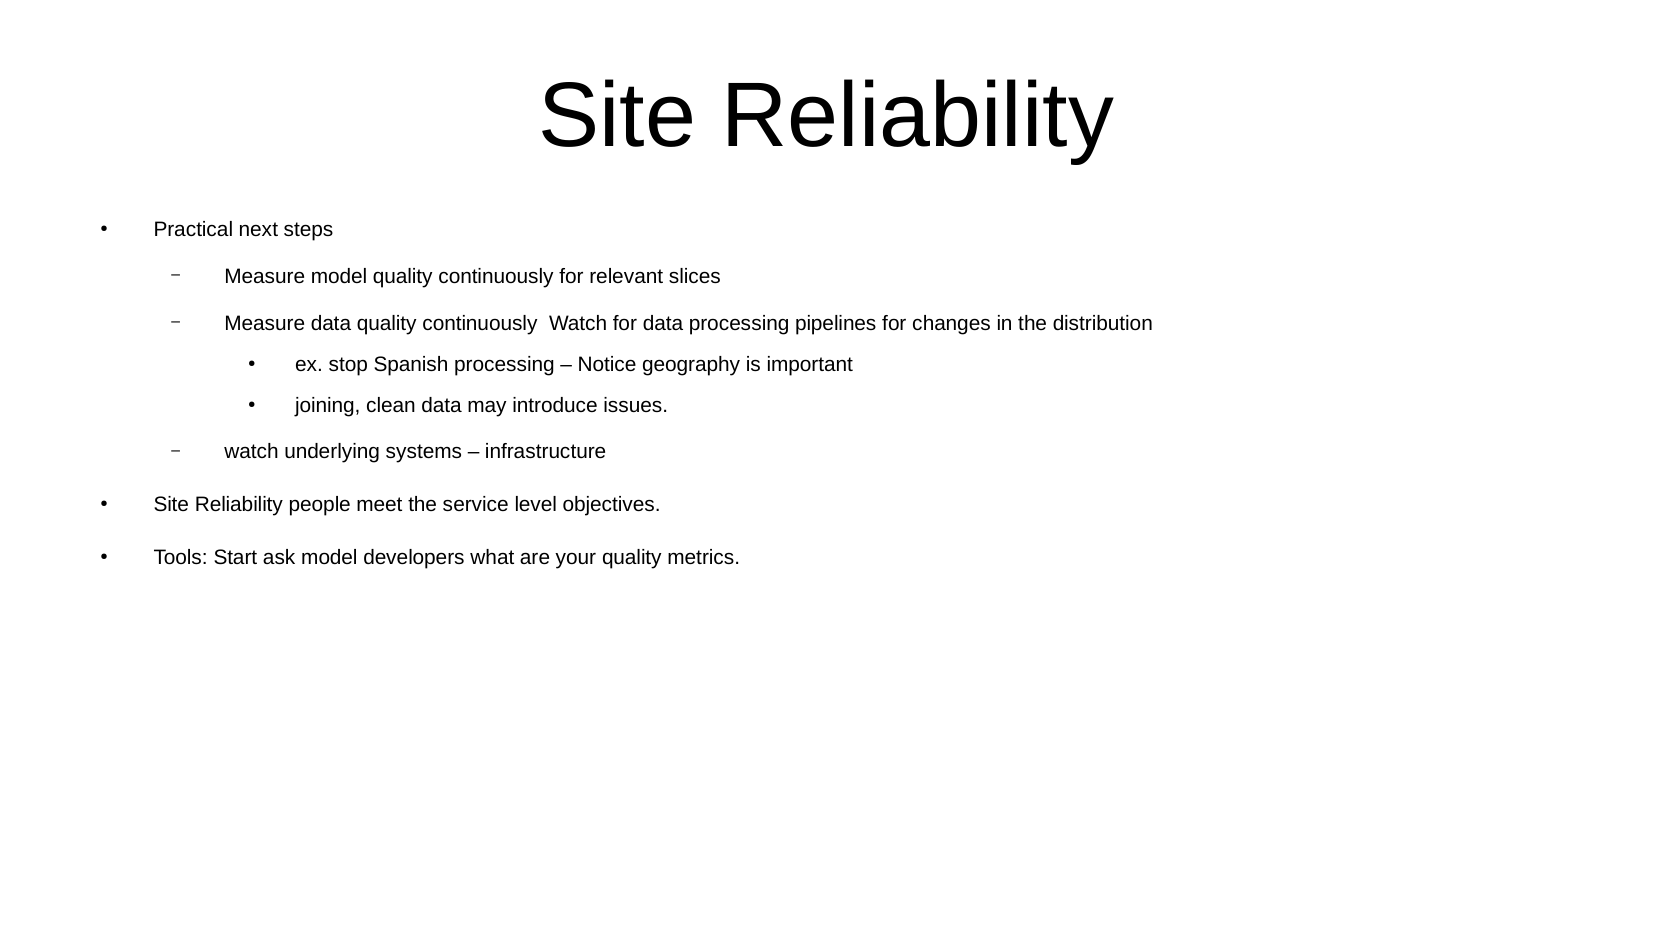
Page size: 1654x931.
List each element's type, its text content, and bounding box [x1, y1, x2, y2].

title Site Reliability [82, 37, 1571, 193]
list Practical next steps Measure model quality continuously for relevant slices Measure data quality continuously Watch for data processing pipelines for changes in the distribution ex. stop Spanish processing – Notice geography is important joining, clean data may introduce issues. watch underlying systems – infrastructure Site Reliability people meet the service level objectives. Tools: Start ask model developers what are your quality metrics. [82, 217, 1621, 901]
